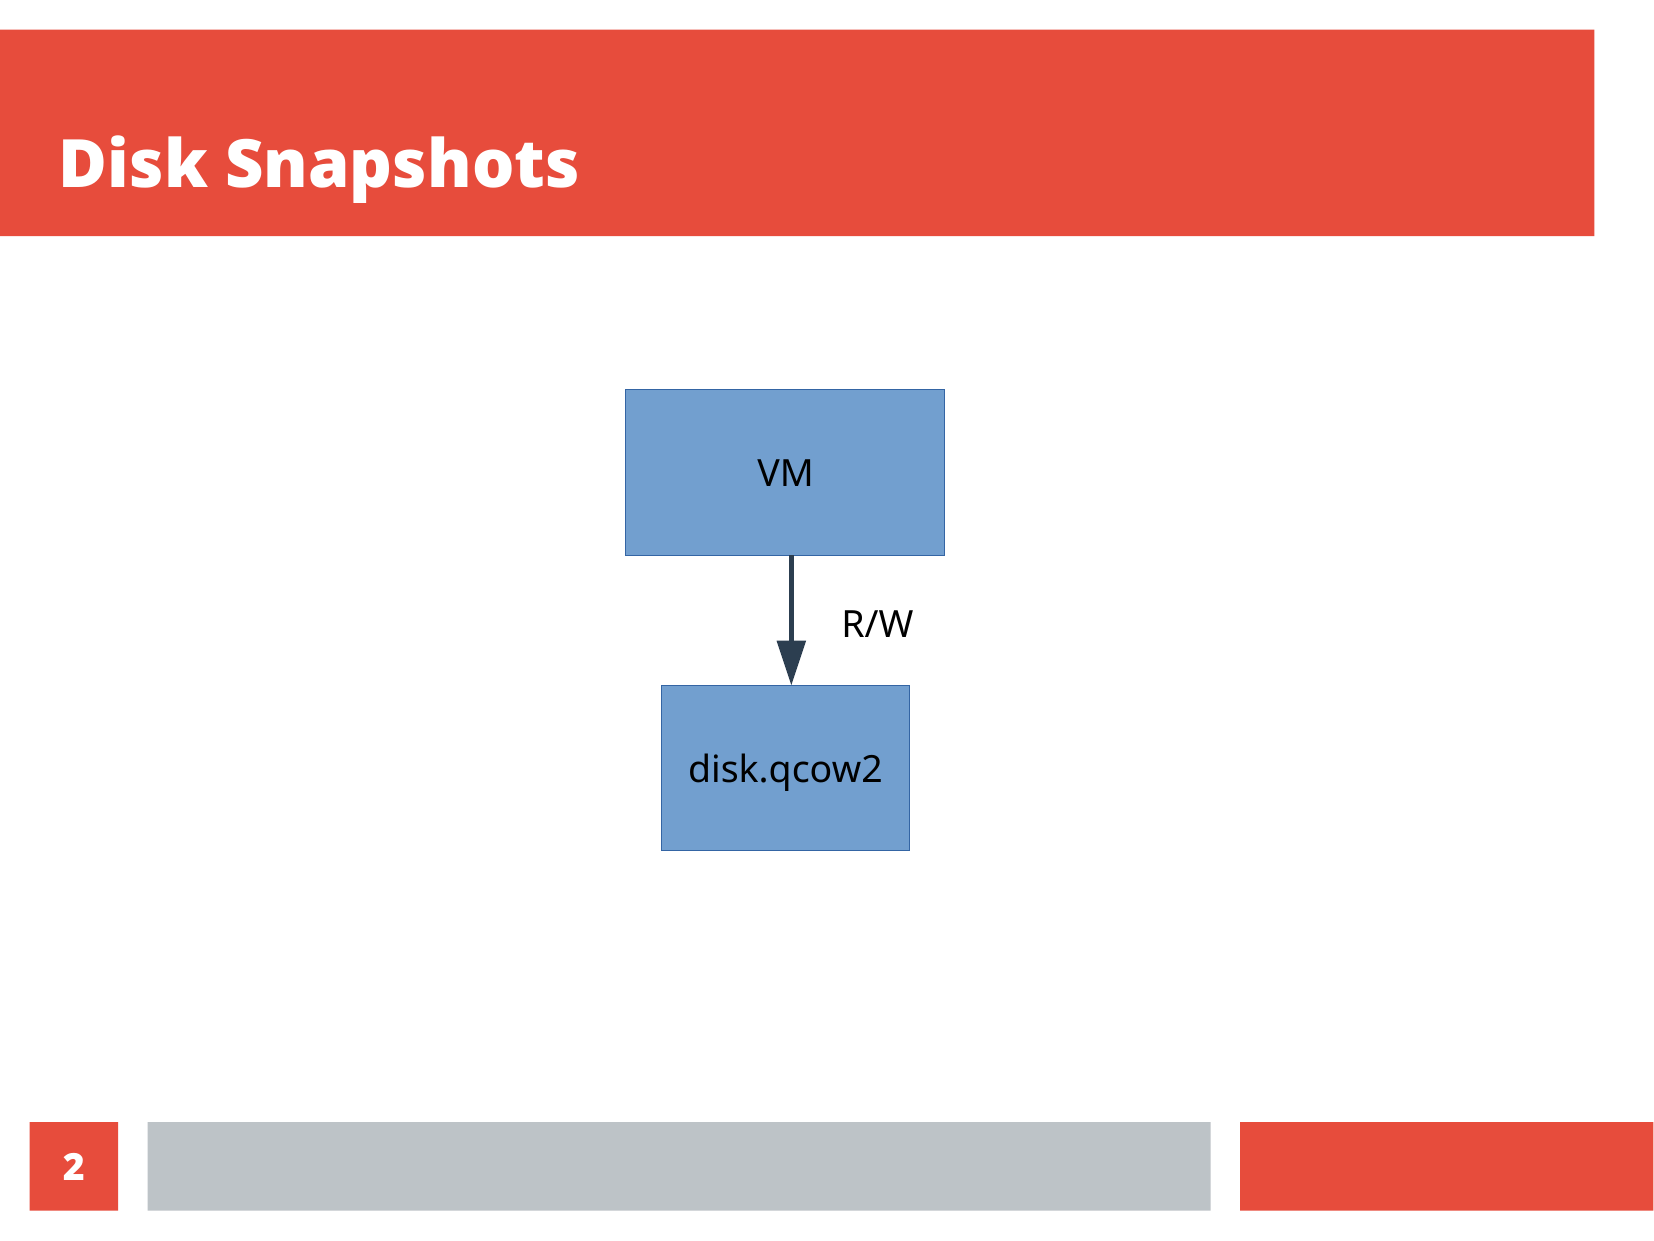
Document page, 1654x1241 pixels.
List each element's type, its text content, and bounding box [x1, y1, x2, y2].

text_box VM [625, 389, 945, 556]
title Disk Snapshots [59, 59, 1595, 207]
text_box disk.qcow2 [661, 685, 910, 851]
text_box R/W [826, 590, 933, 649]
